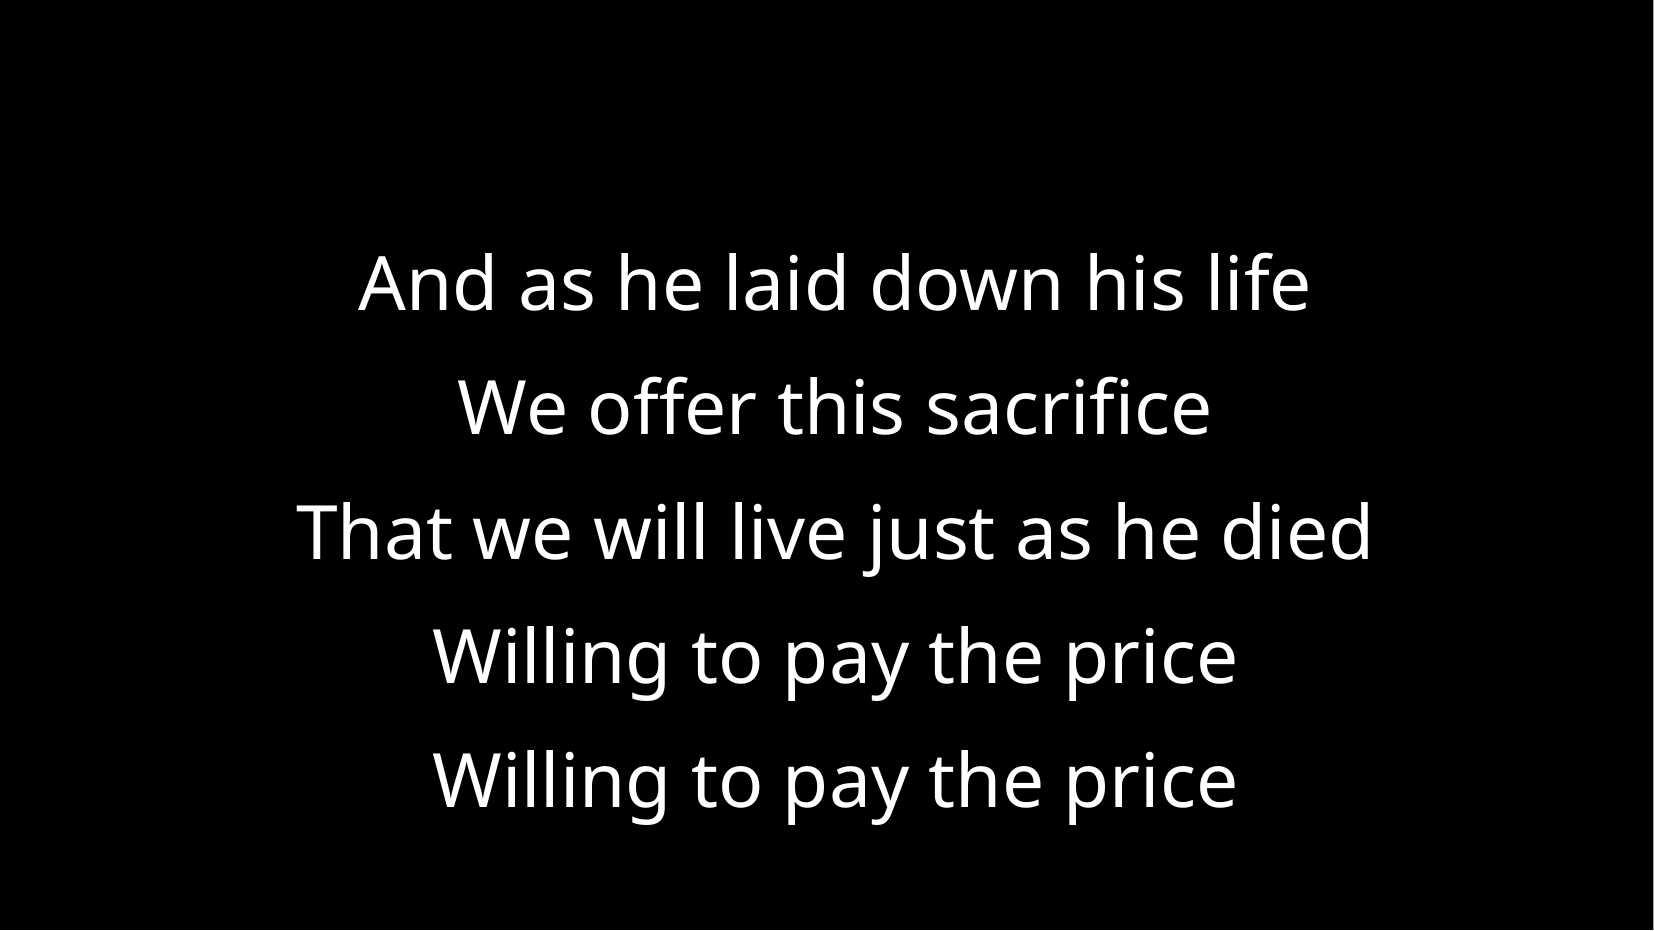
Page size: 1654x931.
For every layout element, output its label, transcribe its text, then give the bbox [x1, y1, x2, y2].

list And as he laid down his life We offer this sacrifice That we will live just as he died Willing to pay the price Willing to pay the price [0, 230, 1654, 922]
